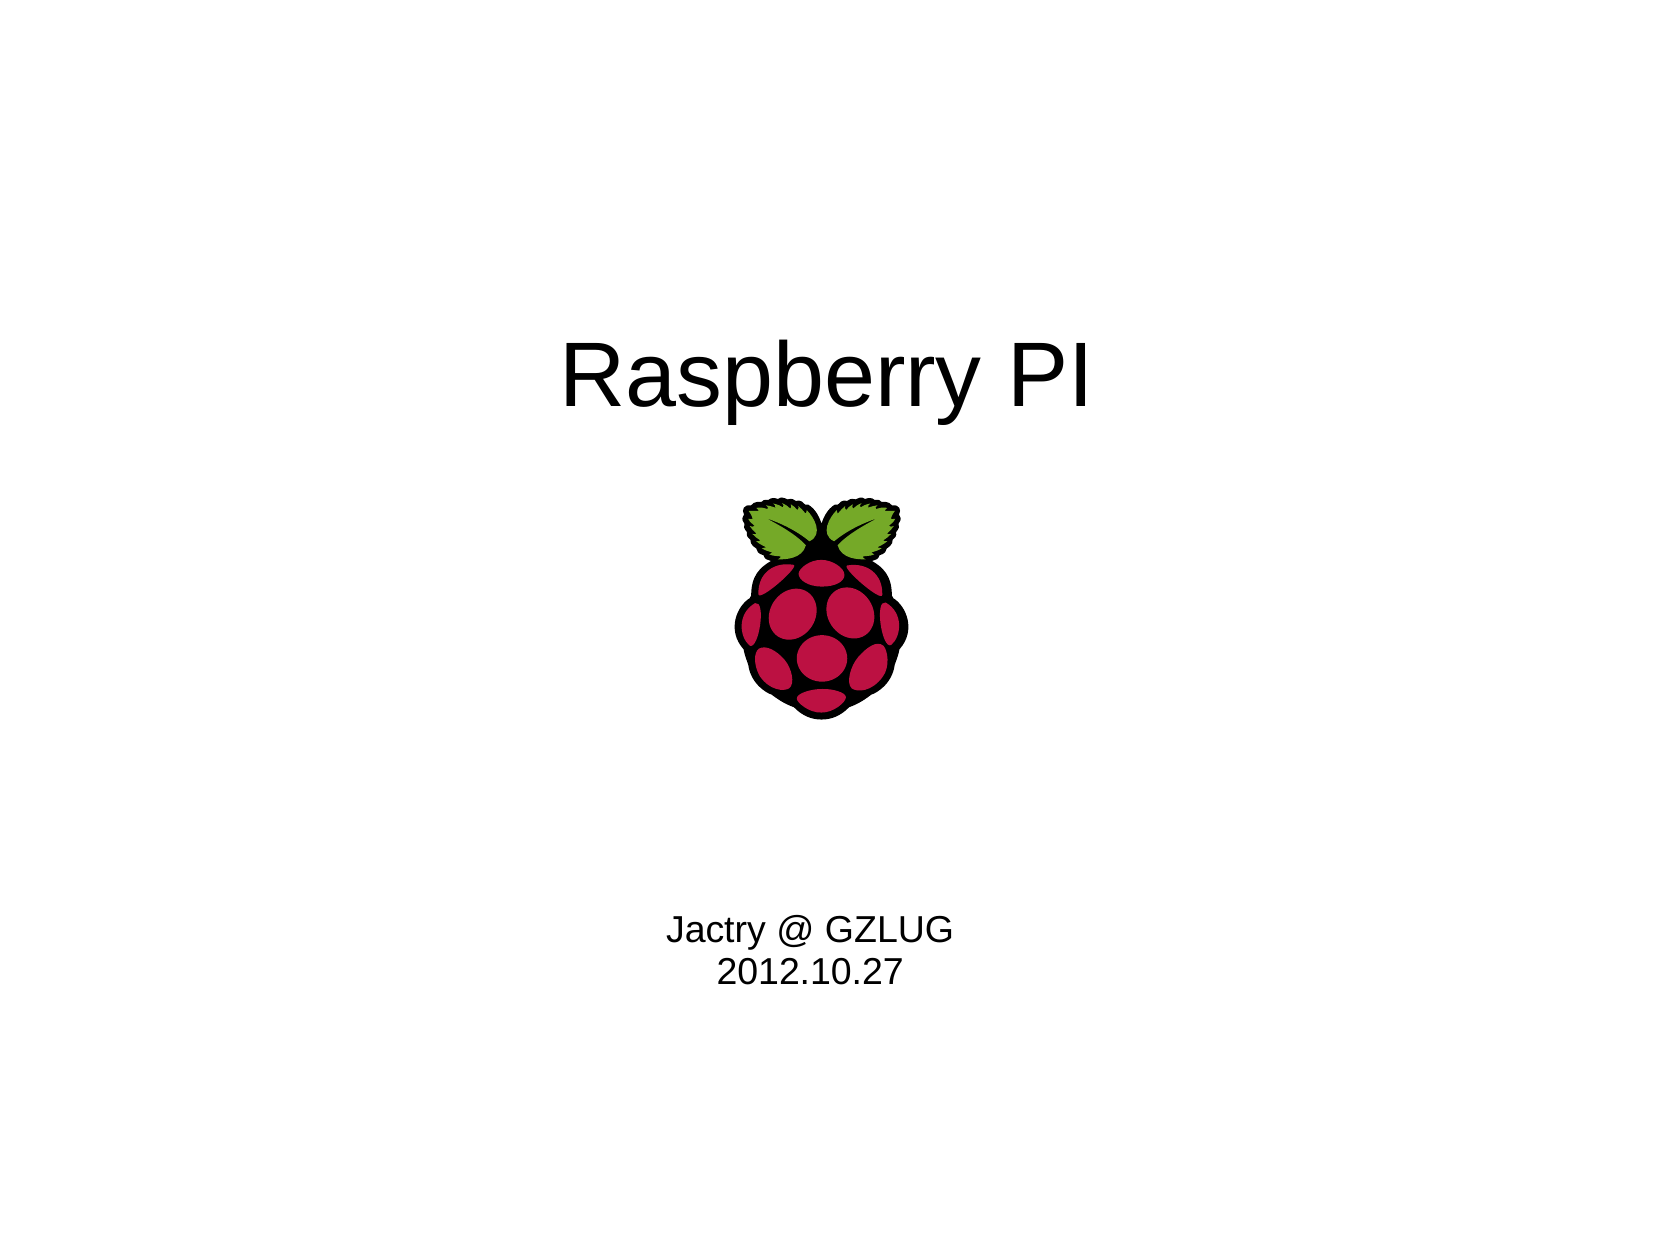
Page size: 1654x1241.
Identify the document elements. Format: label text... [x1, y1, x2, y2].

subtitle Jactry @ GZLUG 2012.10.27 [82, 850, 1538, 1010]
title Raspberry PI [82, 271, 1571, 479]
picture [732, 496, 910, 721]
